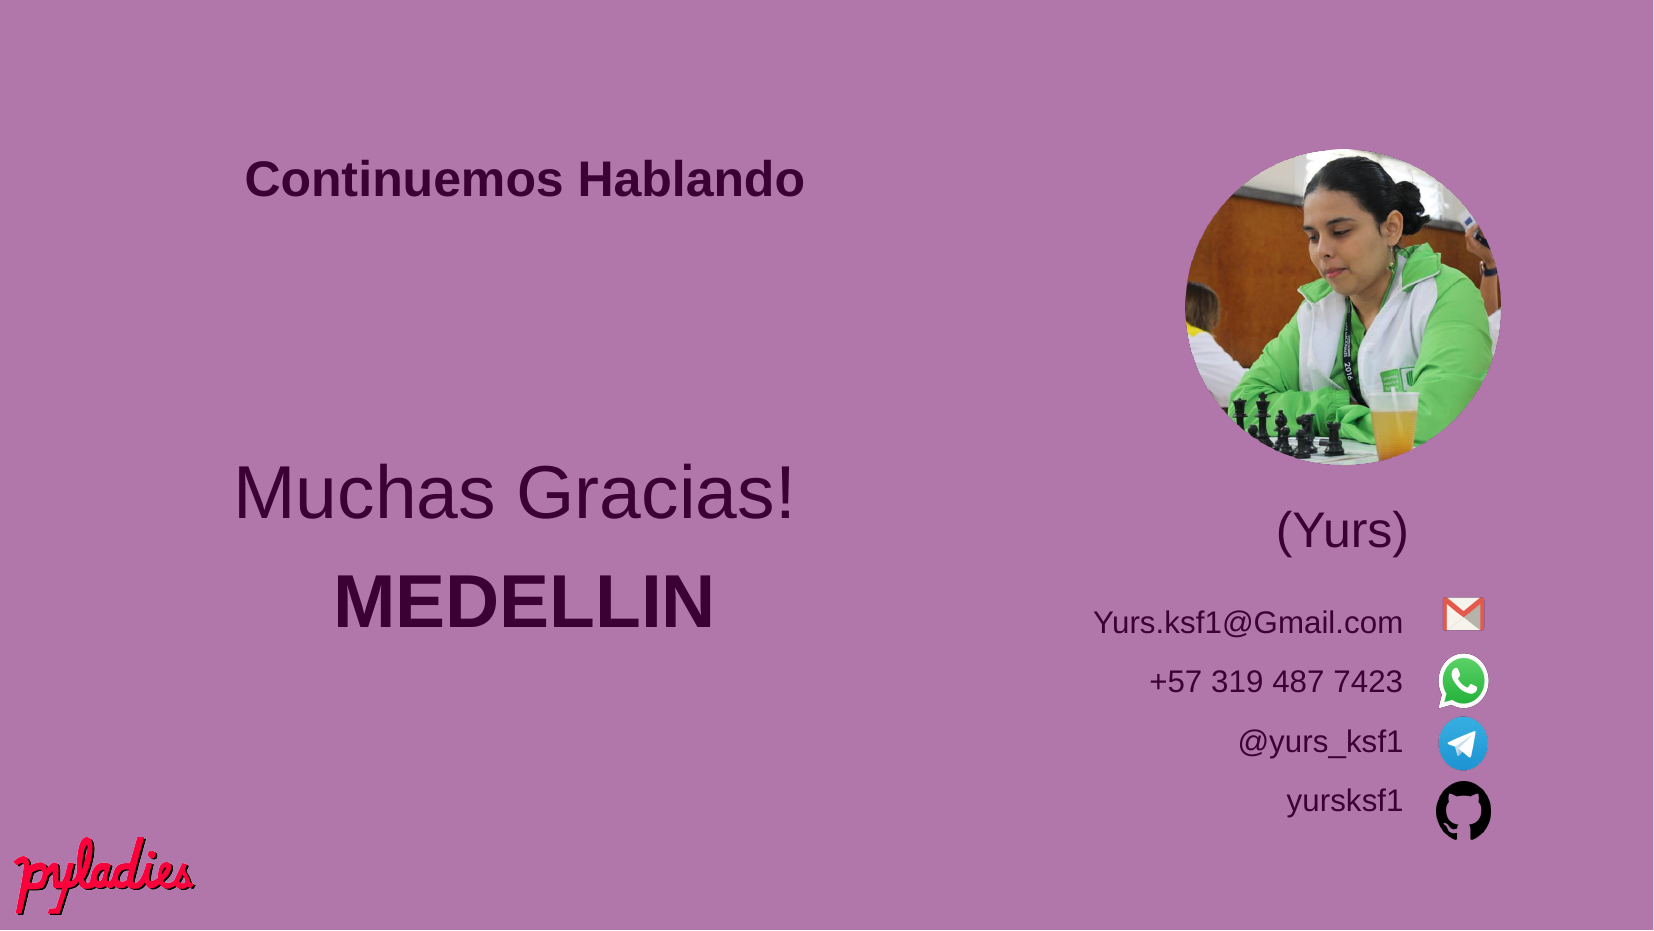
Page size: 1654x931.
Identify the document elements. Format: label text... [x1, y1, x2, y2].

text_box Yurs.ksf1@Gmail.com +57 319 487 7423 @yurs_ksf1 yursksf1 [1035, 597, 1419, 931]
picture [1436, 781, 1491, 841]
text_box Continuemos Hablando [150, 143, 901, 271]
picture [1436, 584, 1491, 645]
picture [1436, 714, 1491, 775]
picture [1436, 651, 1491, 711]
text_box (Yurs) [1245, 495, 1441, 569]
picture [13, 837, 196, 916]
picture [1185, 149, 1501, 466]
text_box Muchas Gracias! MEDELLIN [150, 443, 901, 652]
